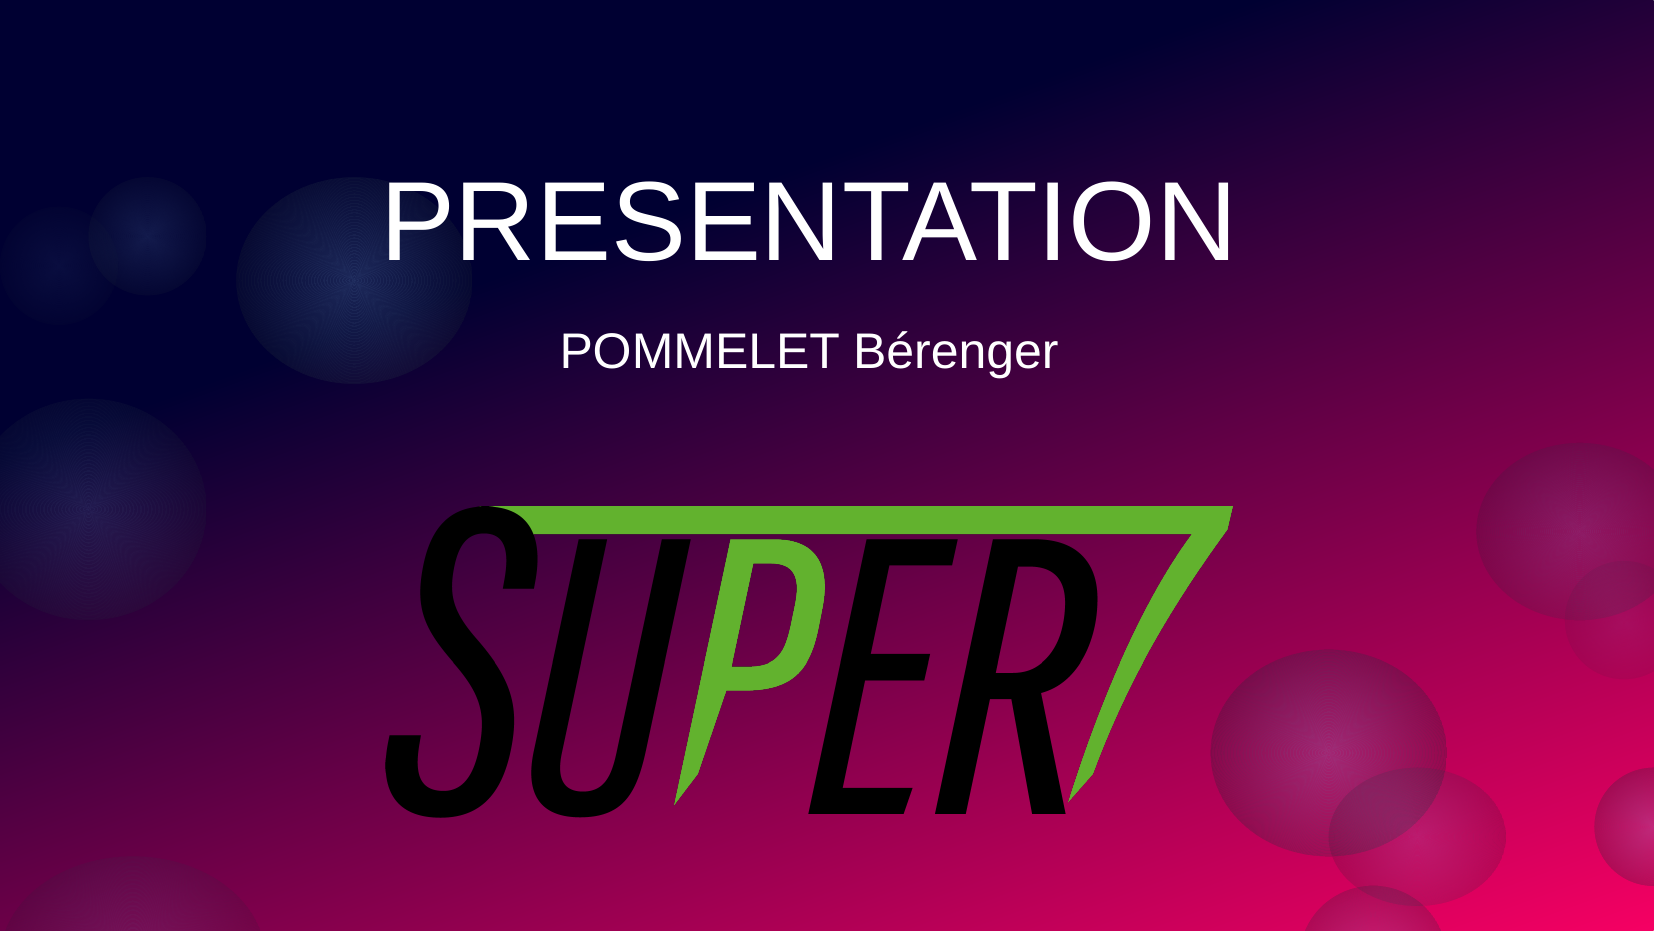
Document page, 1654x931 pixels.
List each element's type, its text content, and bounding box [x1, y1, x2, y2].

subtitle POMMELET Bérenger [65, 313, 1554, 390]
picture [385, 506, 1233, 818]
title PRESENTATION [65, 144, 1554, 300]
